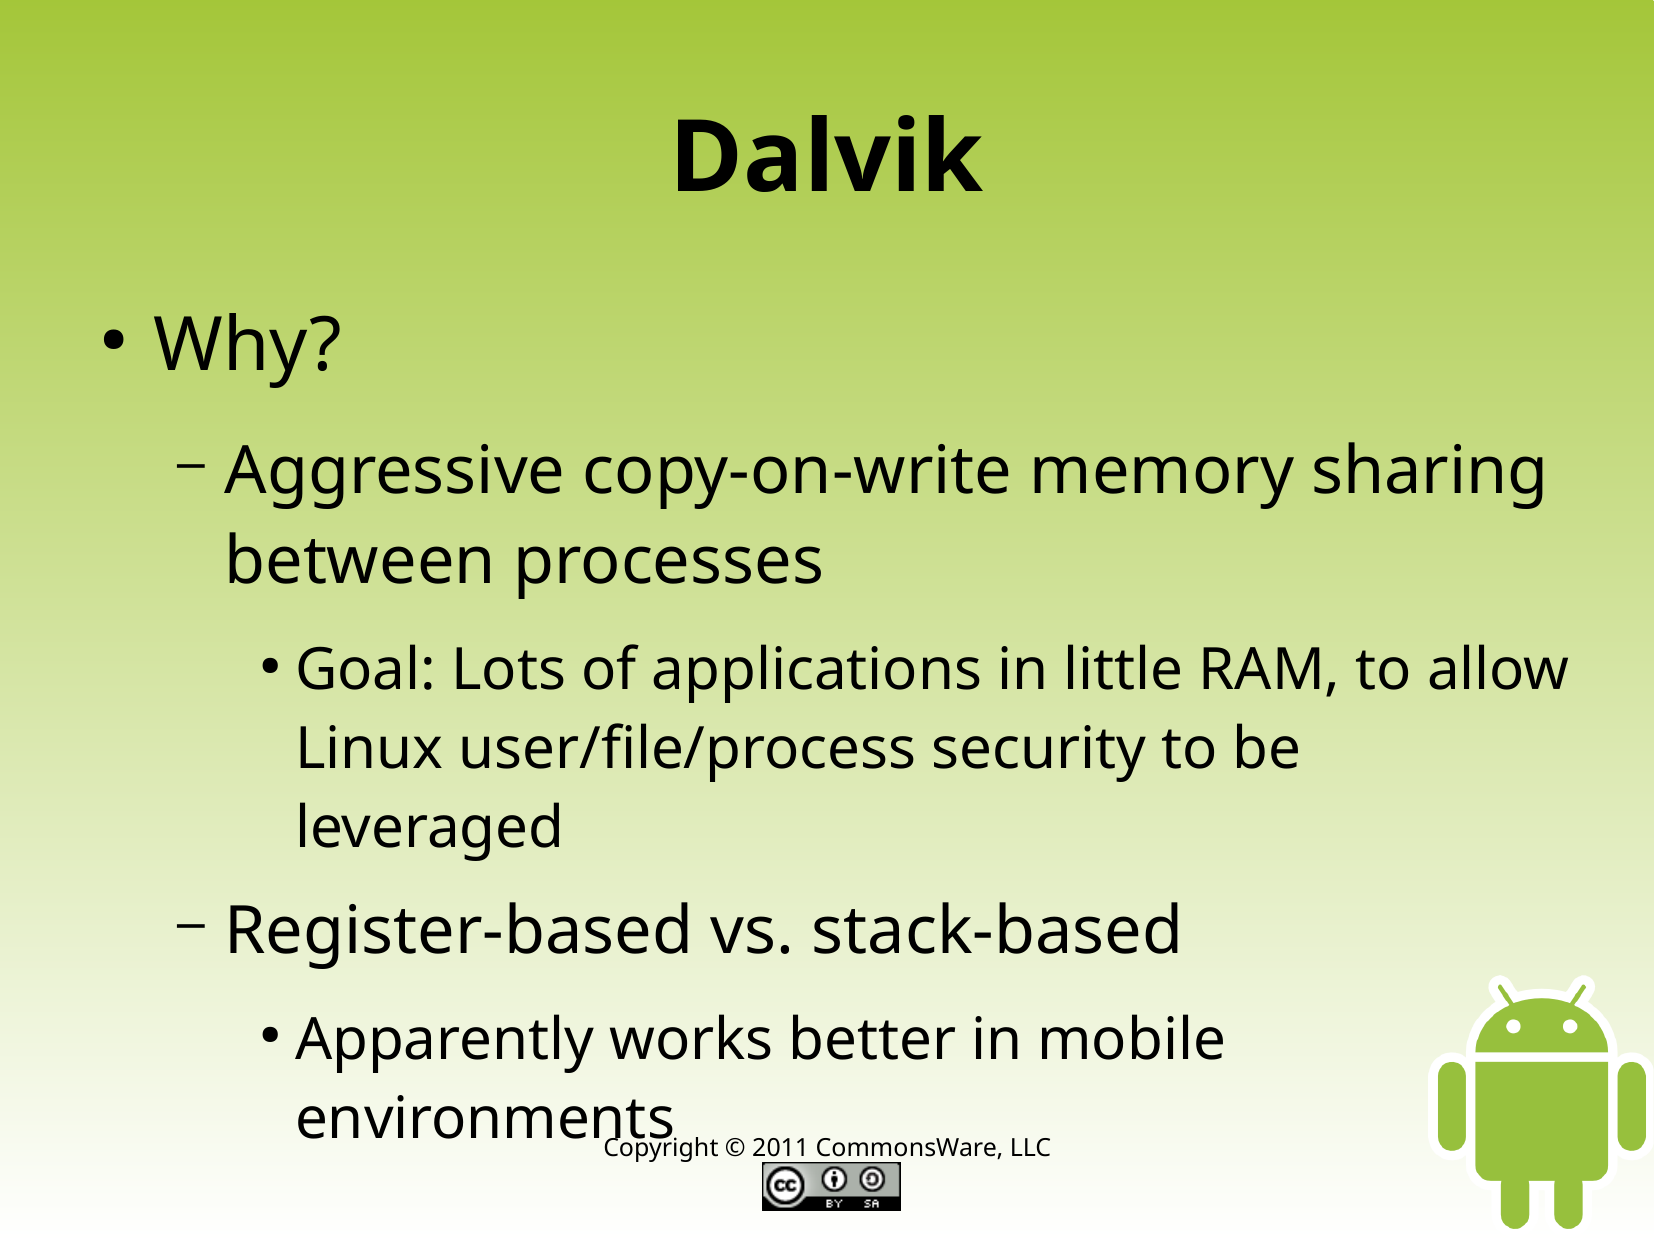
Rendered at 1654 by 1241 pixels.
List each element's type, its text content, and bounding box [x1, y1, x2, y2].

title Dalvik [82, 49, 1571, 257]
picture [1428, 975, 1654, 1238]
list Why? Aggressive copy-on-write memory sharing between processes Goal: Lots of applications in little RAM, to allow Linux user/file/process security to be leveraged Register-based vs. stack-based Apparently works better in mobile environments [82, 290, 1571, 1126]
picture [762, 1162, 901, 1211]
